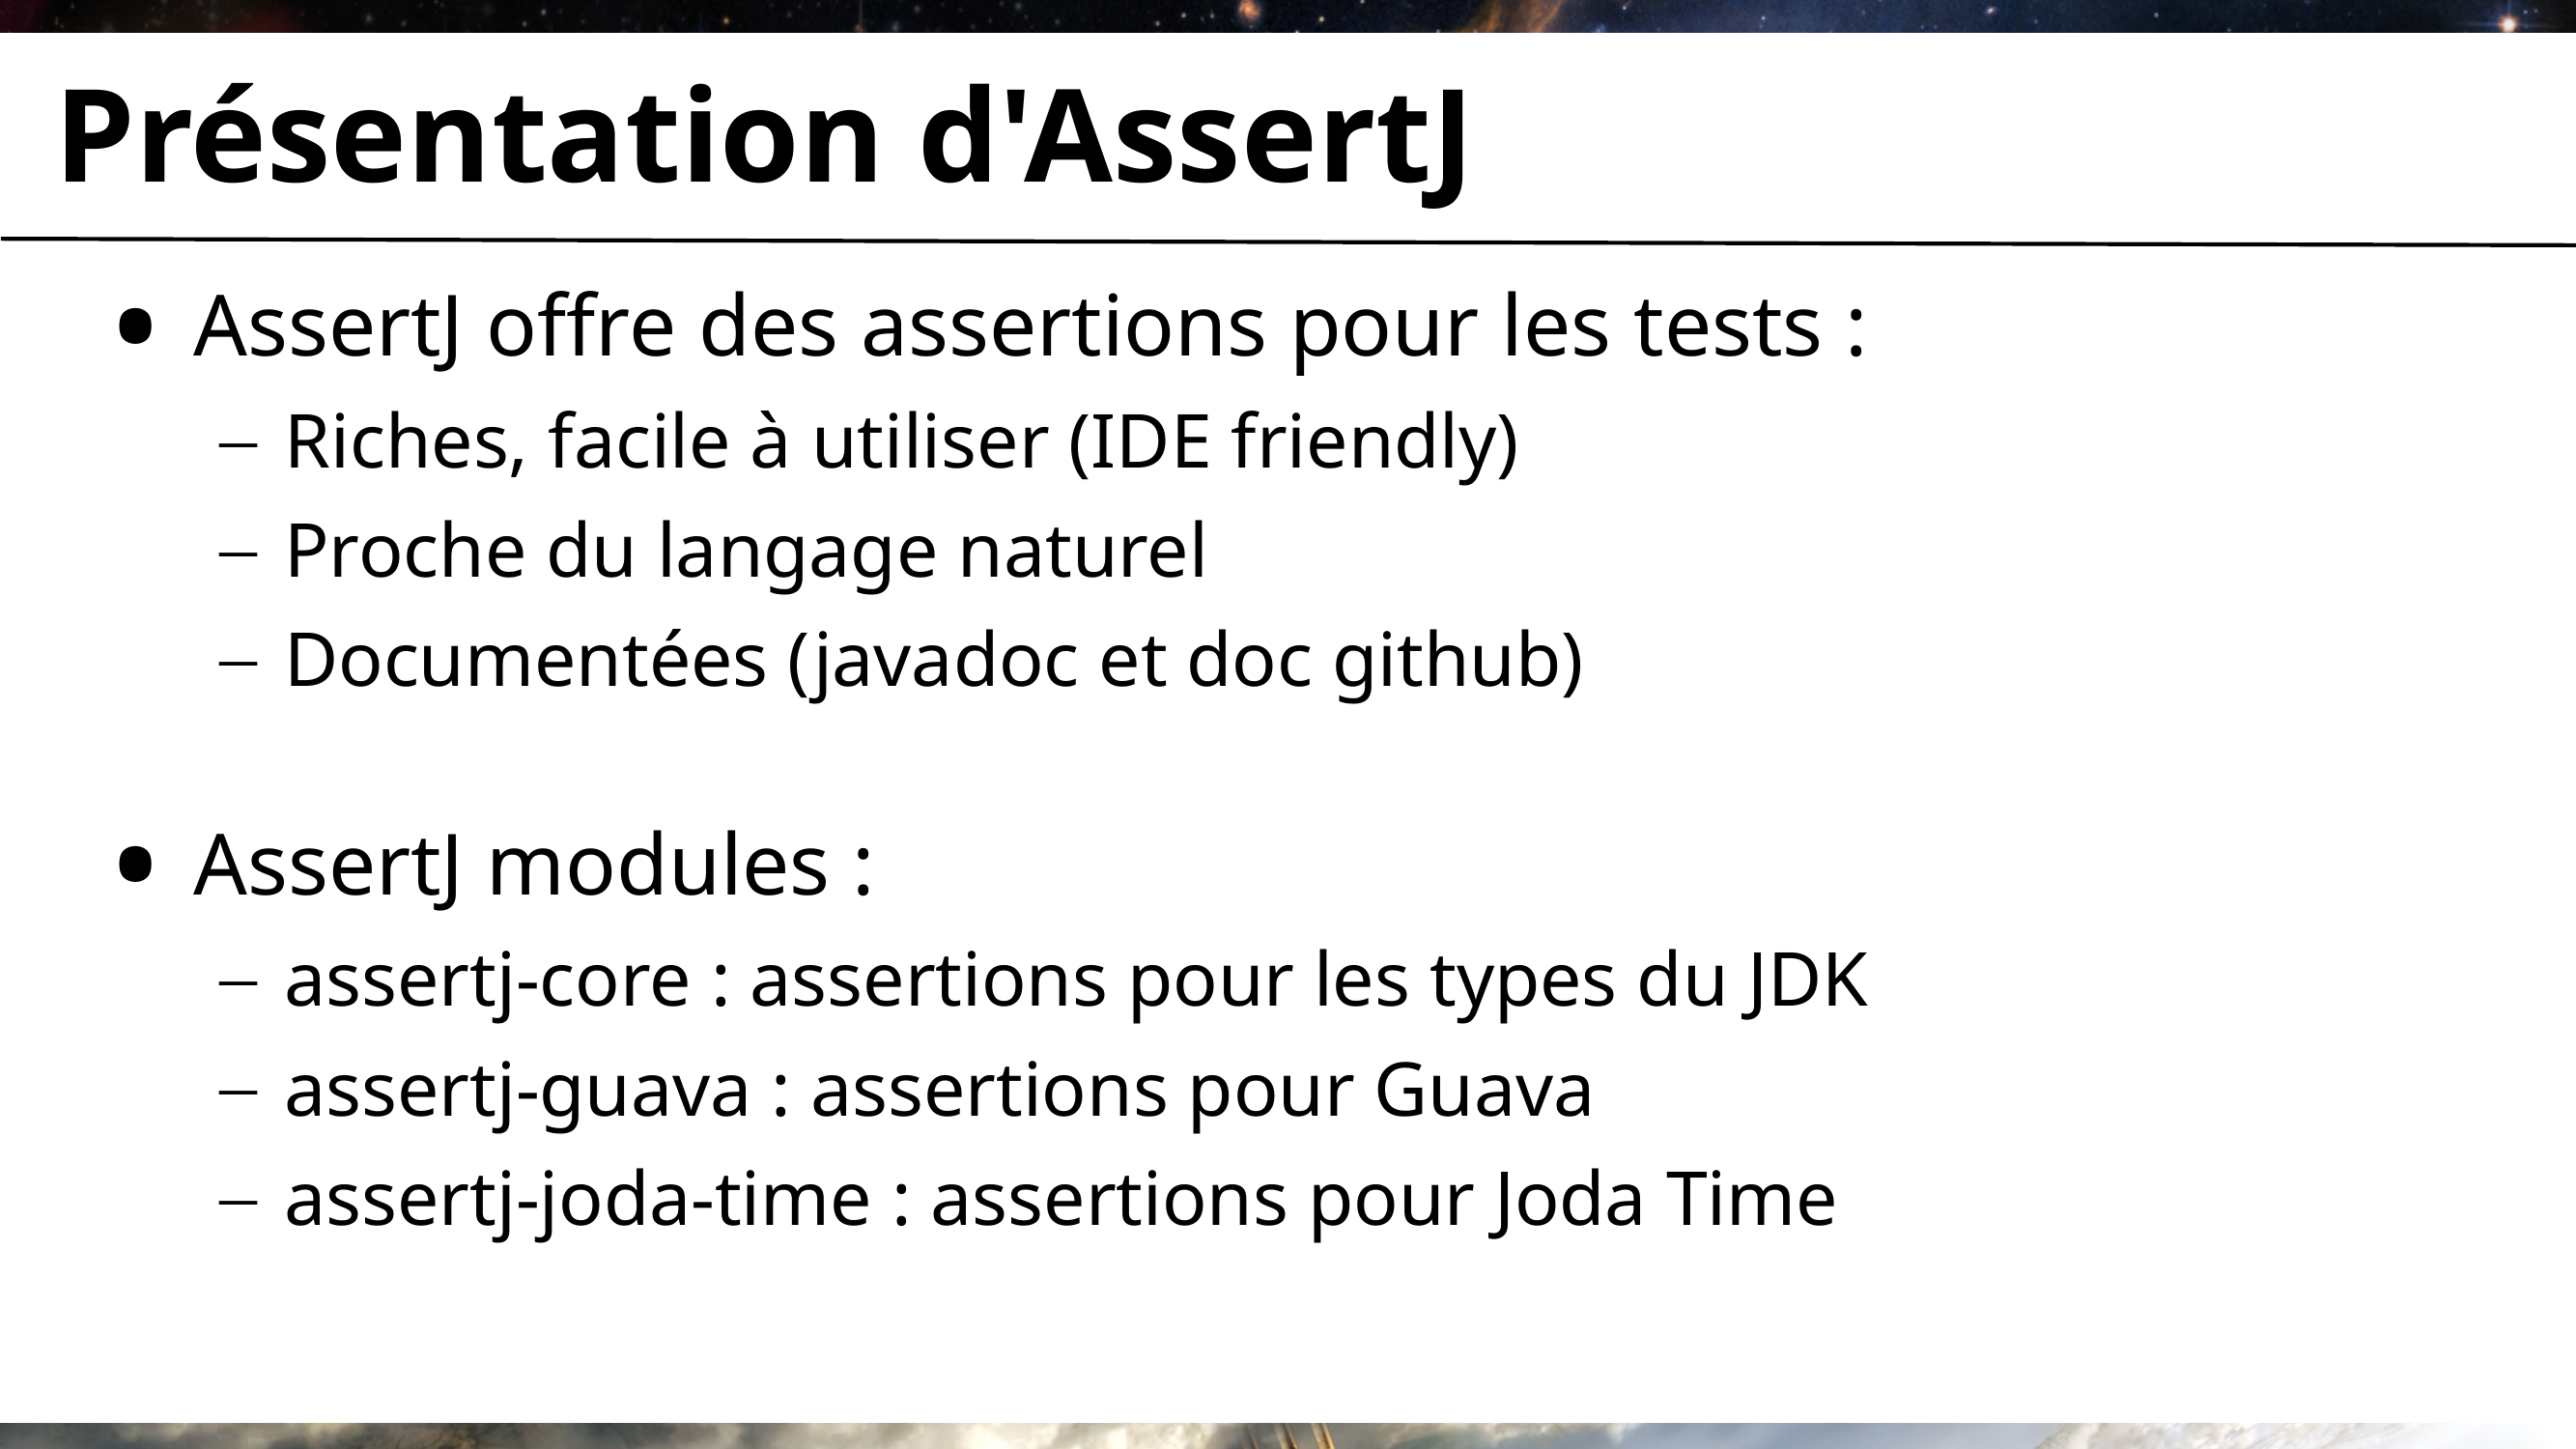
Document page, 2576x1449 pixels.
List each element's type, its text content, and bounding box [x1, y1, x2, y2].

picture [0, 1423, 2576, 1449]
list AssertJ offre des assertions pour les tests : Riches, facile à utiliser (IDE friendly) Proche du langage naturel Documentées (javadoc et doc github) AssertJ modules : assertj-core : assertions pour les types du JDK assertj-guava : assertions pour Guava assertj-joda-time : assertions pour Joda Time [67, 264, 2408, 1339]
picture [0, 0, 2576, 33]
title Présentation d'AssertJ [45, 12, 2528, 250]
